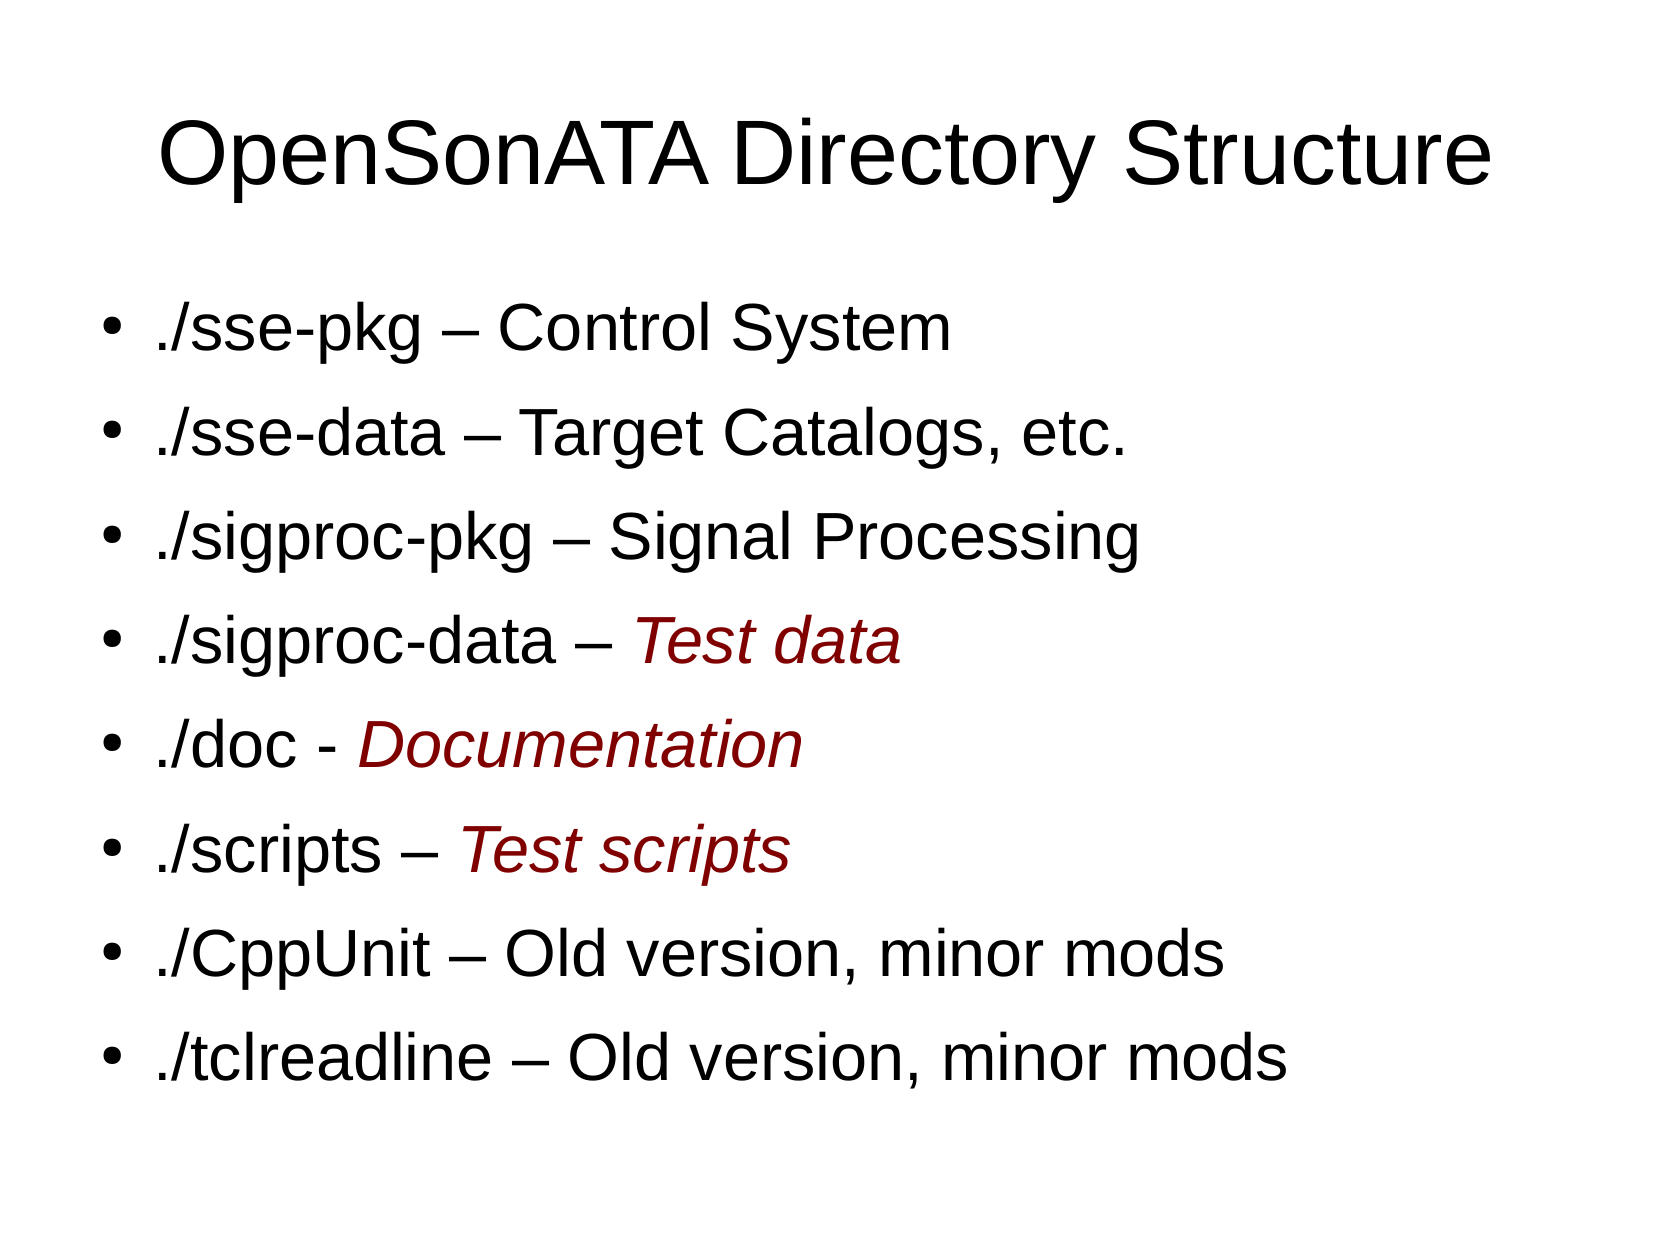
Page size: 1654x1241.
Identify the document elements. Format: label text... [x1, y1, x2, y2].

list ./sse-pkg – Control System ./sse-data – Target Catalogs, etc. ./sigproc-pkg – Signal Processing ./sigproc-data – Test data ./doc - Documentation ./scripts – Test scripts ./CppUnit – Old version, minor mods ./tclreadline – Old version, minor mods [82, 290, 1571, 1109]
title OpenSonATA Directory Structure [82, 56, 1571, 250]
